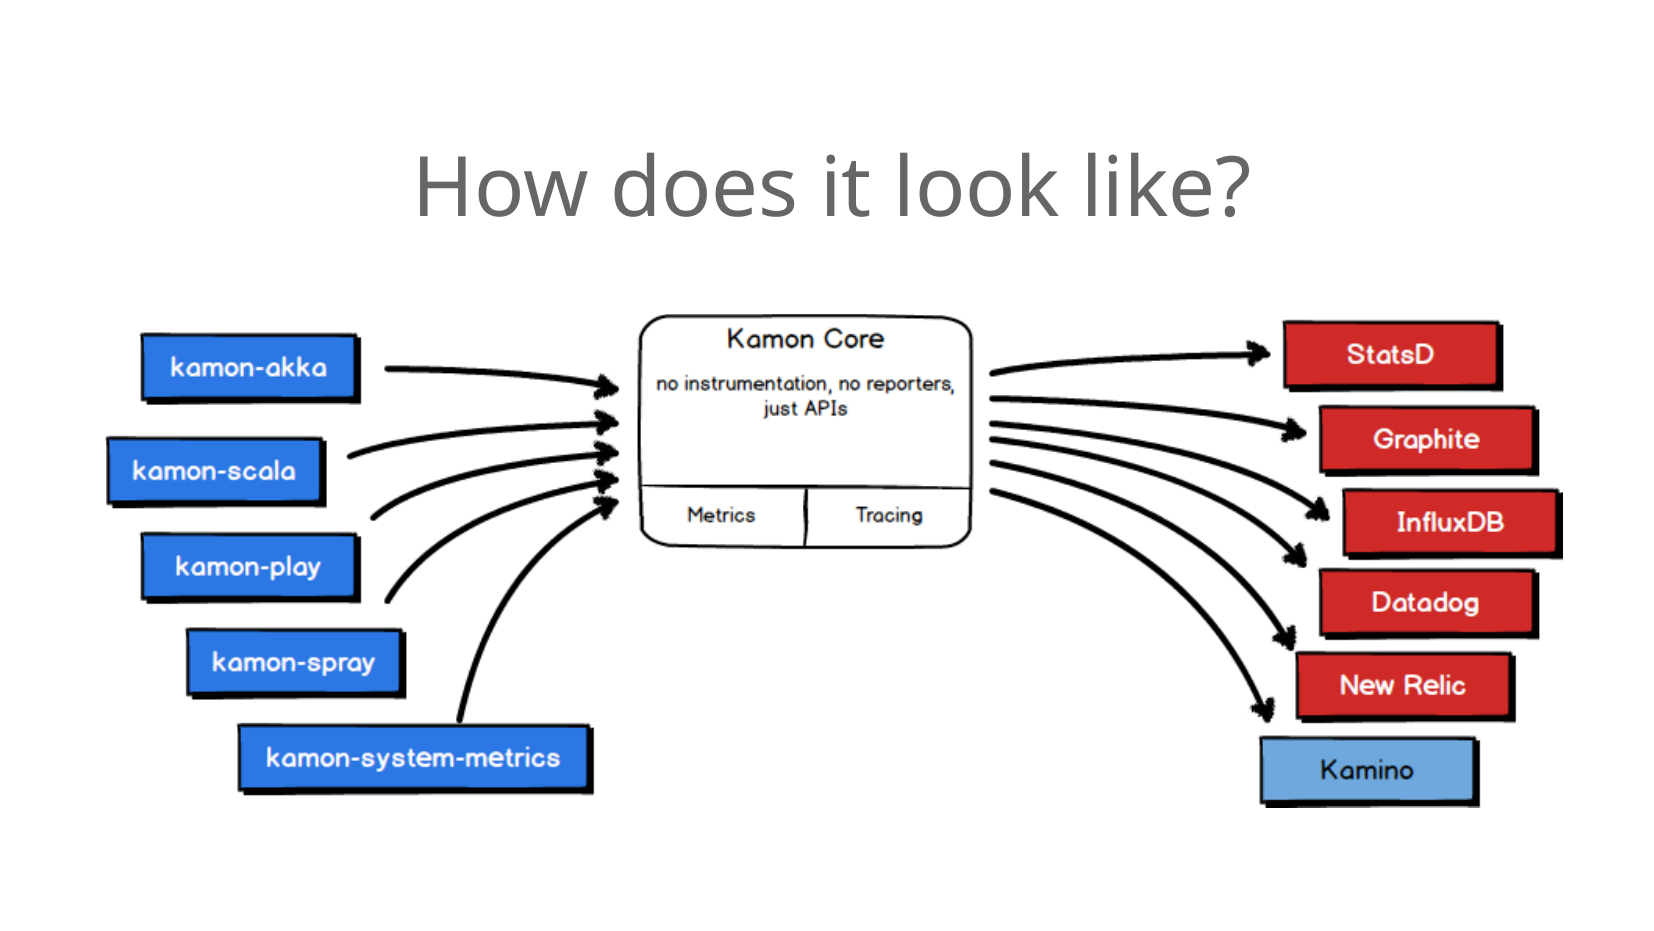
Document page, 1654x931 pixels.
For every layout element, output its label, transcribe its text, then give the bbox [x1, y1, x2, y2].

picture [105, 314, 1563, 808]
text_box How does it look like? [397, 120, 1234, 238]
